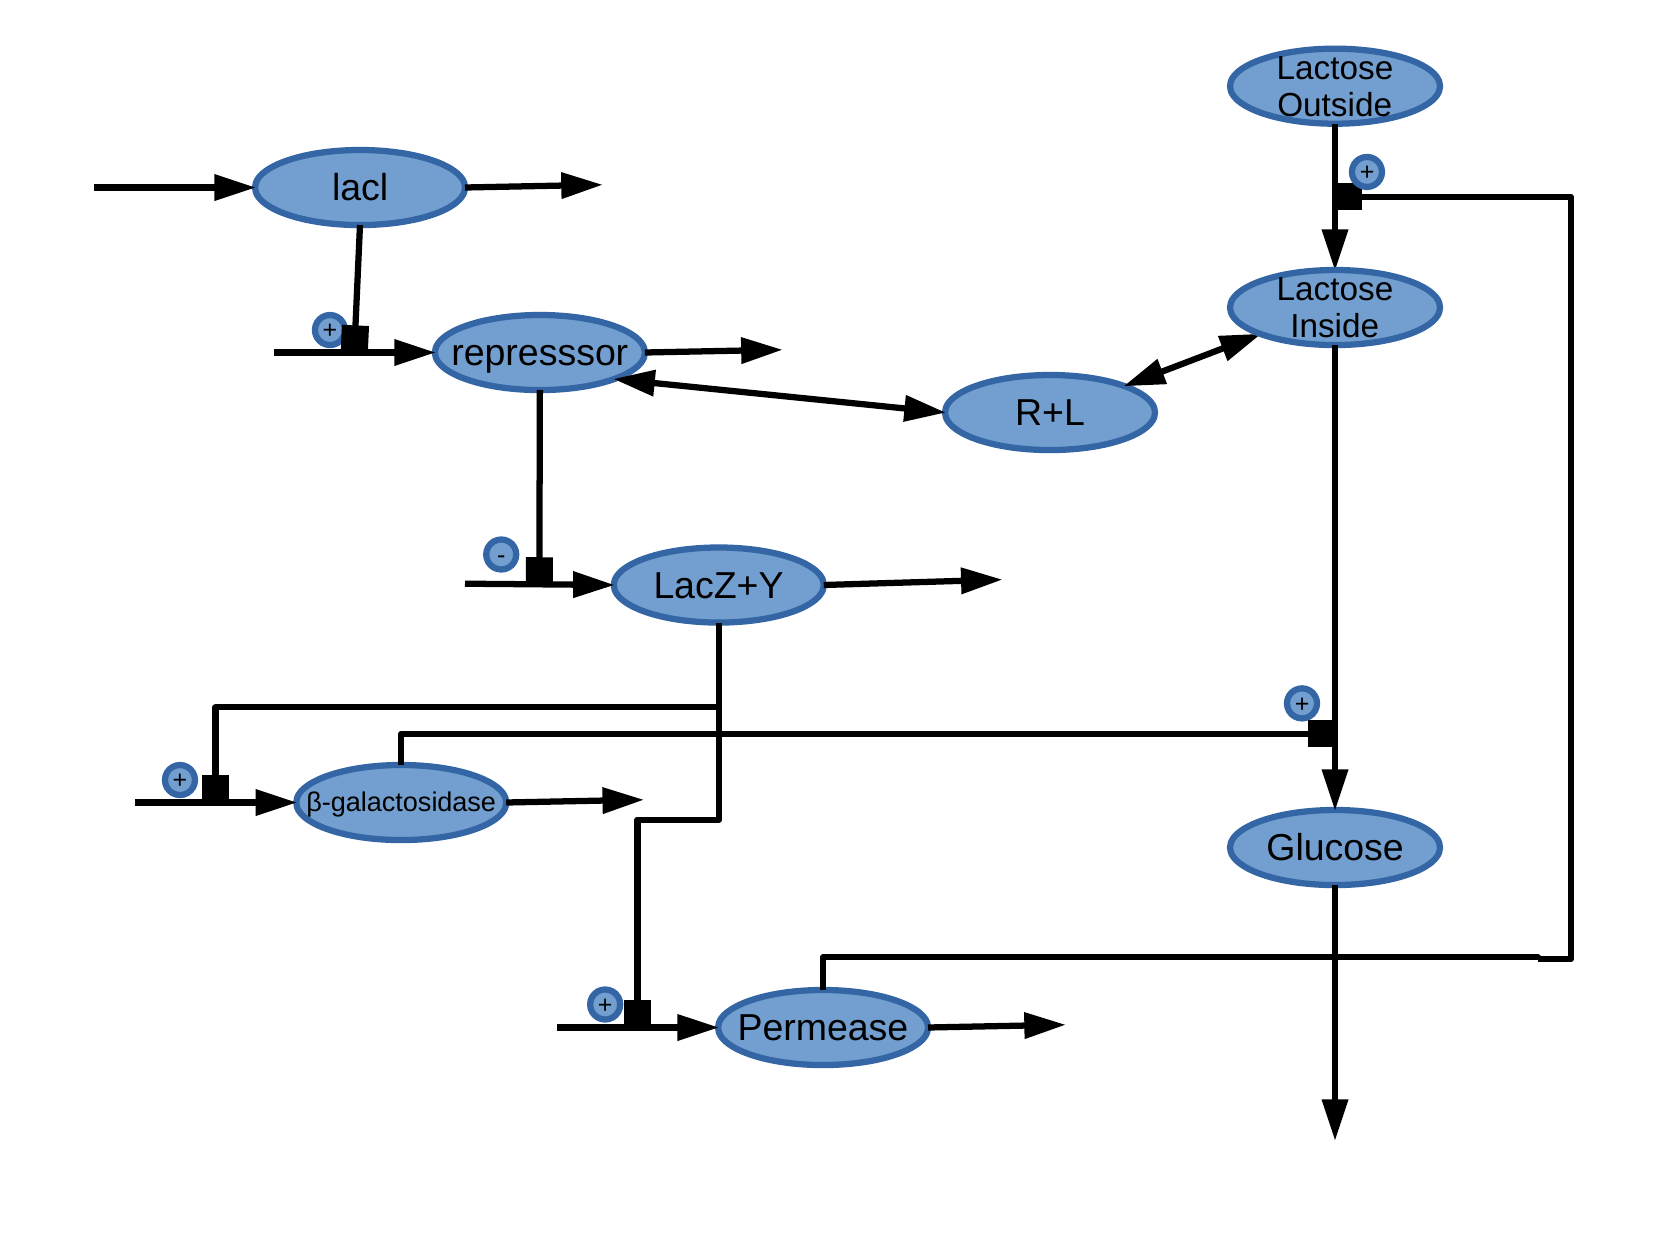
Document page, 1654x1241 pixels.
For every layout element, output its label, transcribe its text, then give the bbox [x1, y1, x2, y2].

text_box - [486, 539, 517, 570]
text_box + [590, 989, 621, 1020]
text_box LacZ+Y [613, 547, 824, 623]
text_box + [1286, 688, 1318, 719]
text_box Lactose Inside [1230, 270, 1441, 346]
text_box R+L [945, 375, 1156, 451]
text_box + [314, 315, 344, 346]
text_box Glucose [1230, 810, 1441, 886]
text_box Permease [718, 990, 928, 1066]
text_box + [164, 765, 196, 796]
text_box β-galactosidase [296, 765, 506, 841]
text_box + [1351, 156, 1383, 187]
text_box Lactose Outside [1230, 48, 1441, 124]
text_box lacl [255, 150, 465, 226]
text_box represssor [434, 315, 645, 391]
